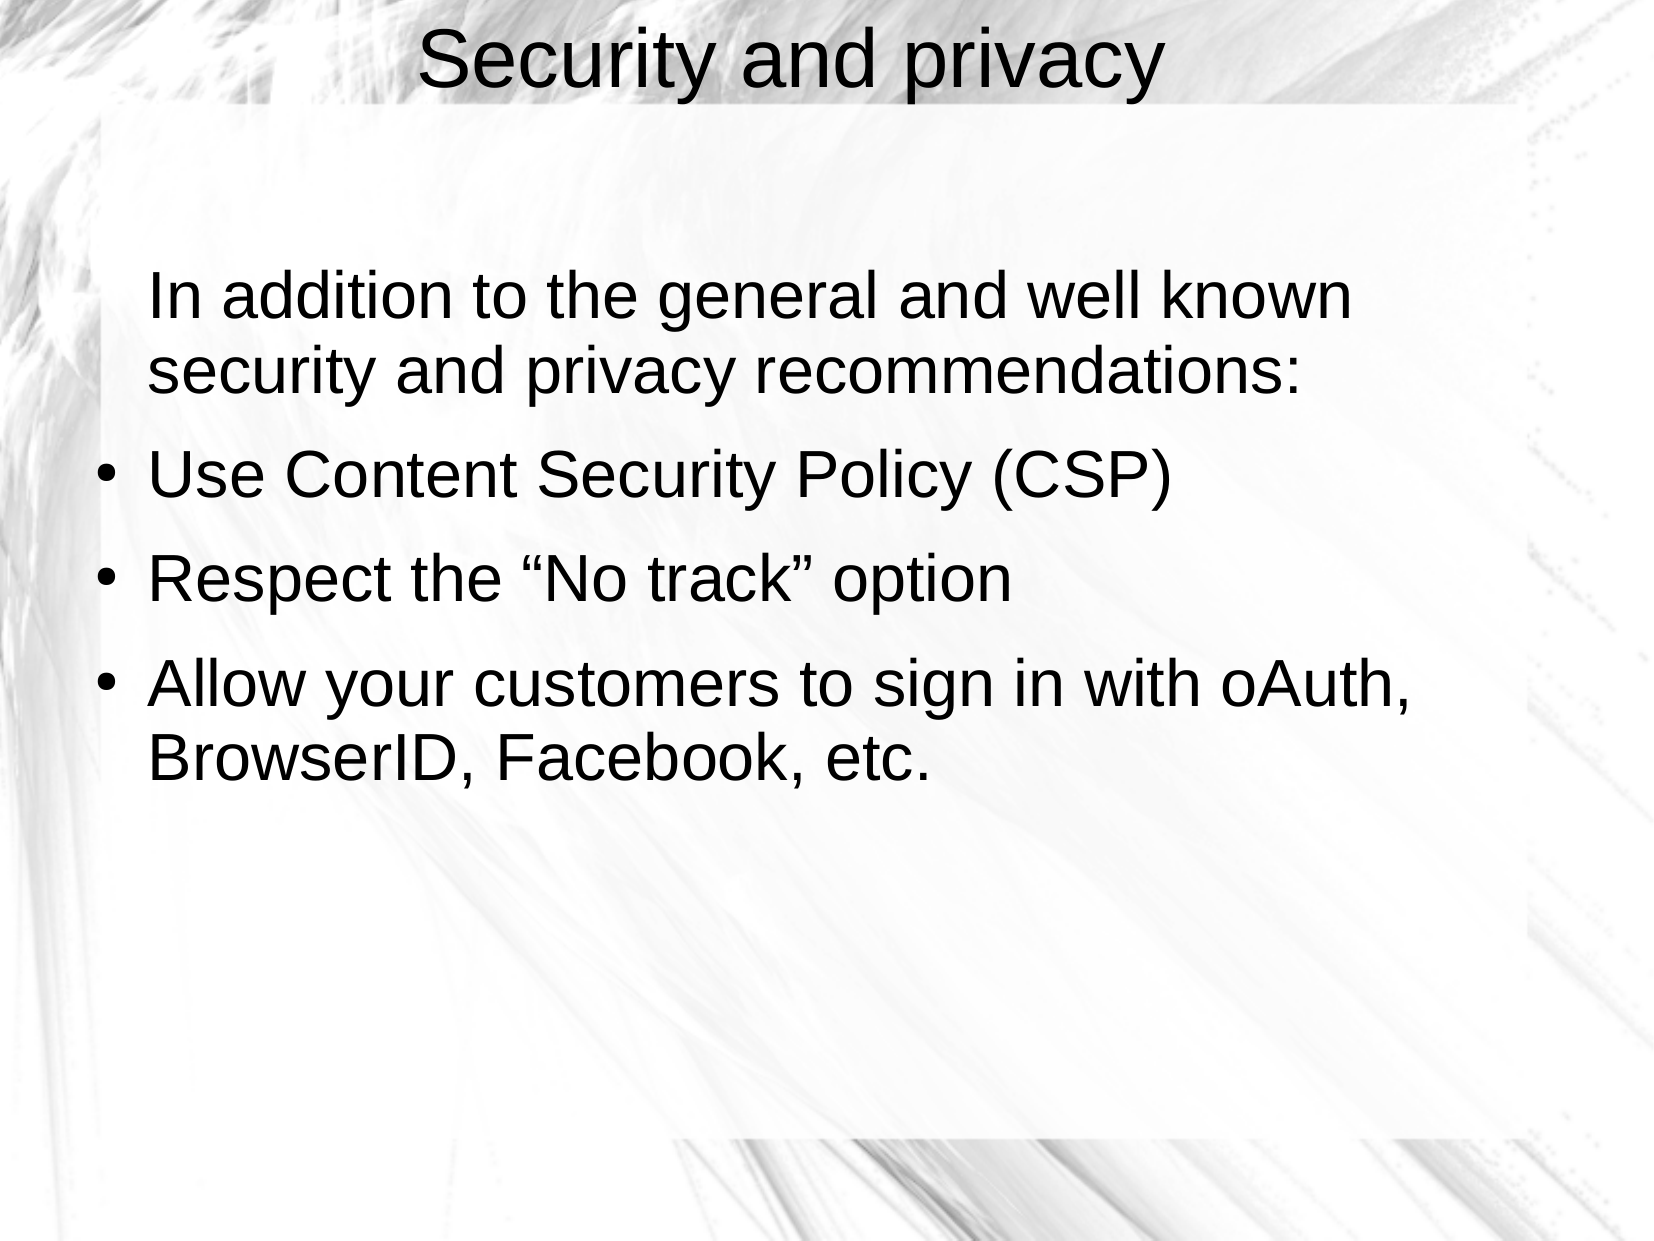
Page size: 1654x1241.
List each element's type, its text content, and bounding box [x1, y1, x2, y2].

list In addition to the general and well known security and privacy recommendations: Use Content Security Policy (CSP) Respect the “No track” option Allow your customers to sign in with oAuth, BrowserID, Facebook, etc. [76, 153, 1565, 1120]
title Security and privacy [47, 0, 1536, 119]
picture [0, 0, 1654, 1241]
